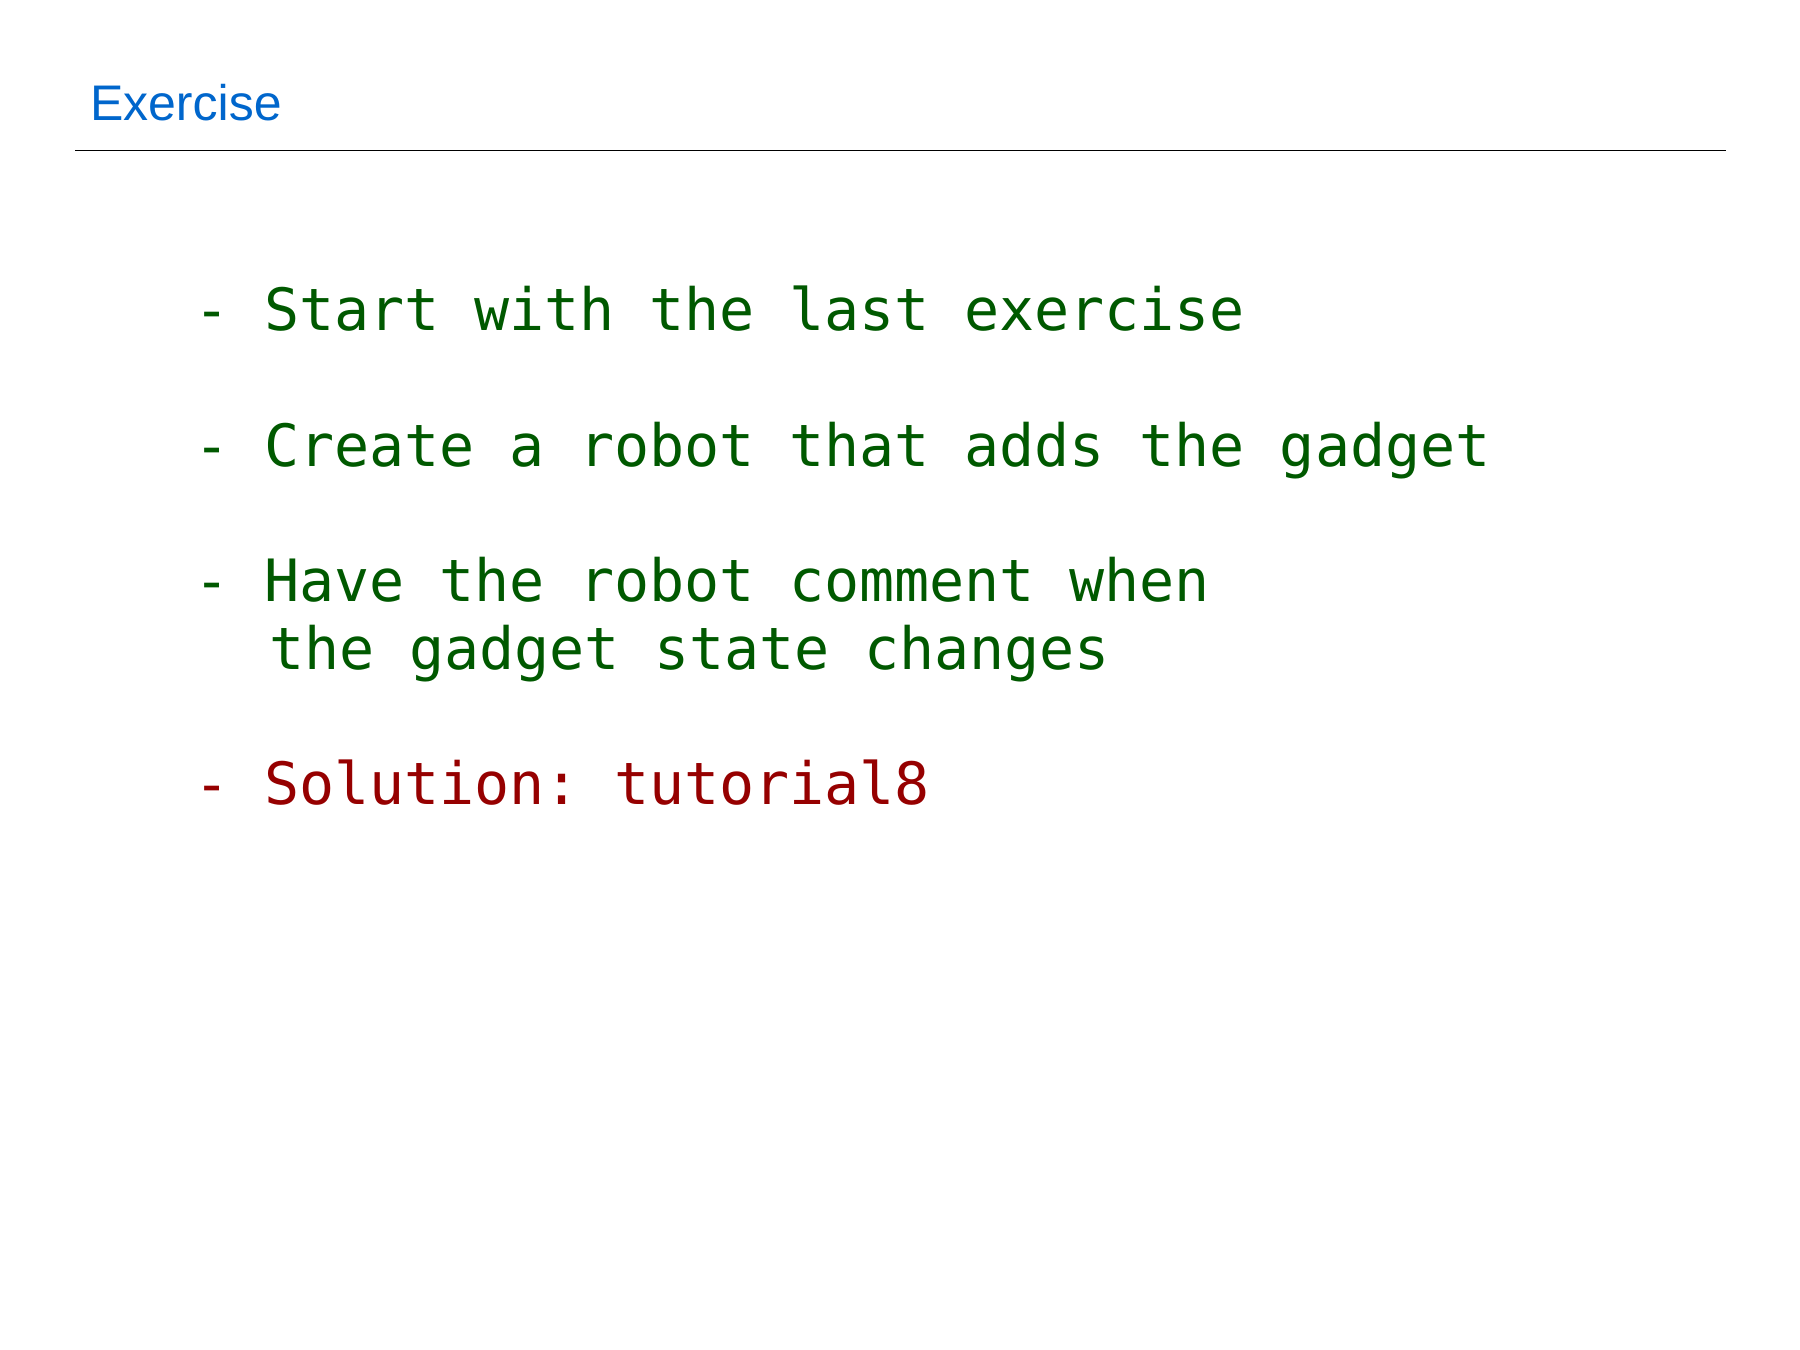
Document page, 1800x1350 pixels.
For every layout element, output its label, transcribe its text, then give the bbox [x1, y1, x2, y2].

title Exercise [90, 61, 1710, 151]
text_box - Start with the last exercise - Create a robot that adds the gadget - Have the robot comment when the gadget state changes - Solution: tutorial8 [179, 269, 1800, 1081]
